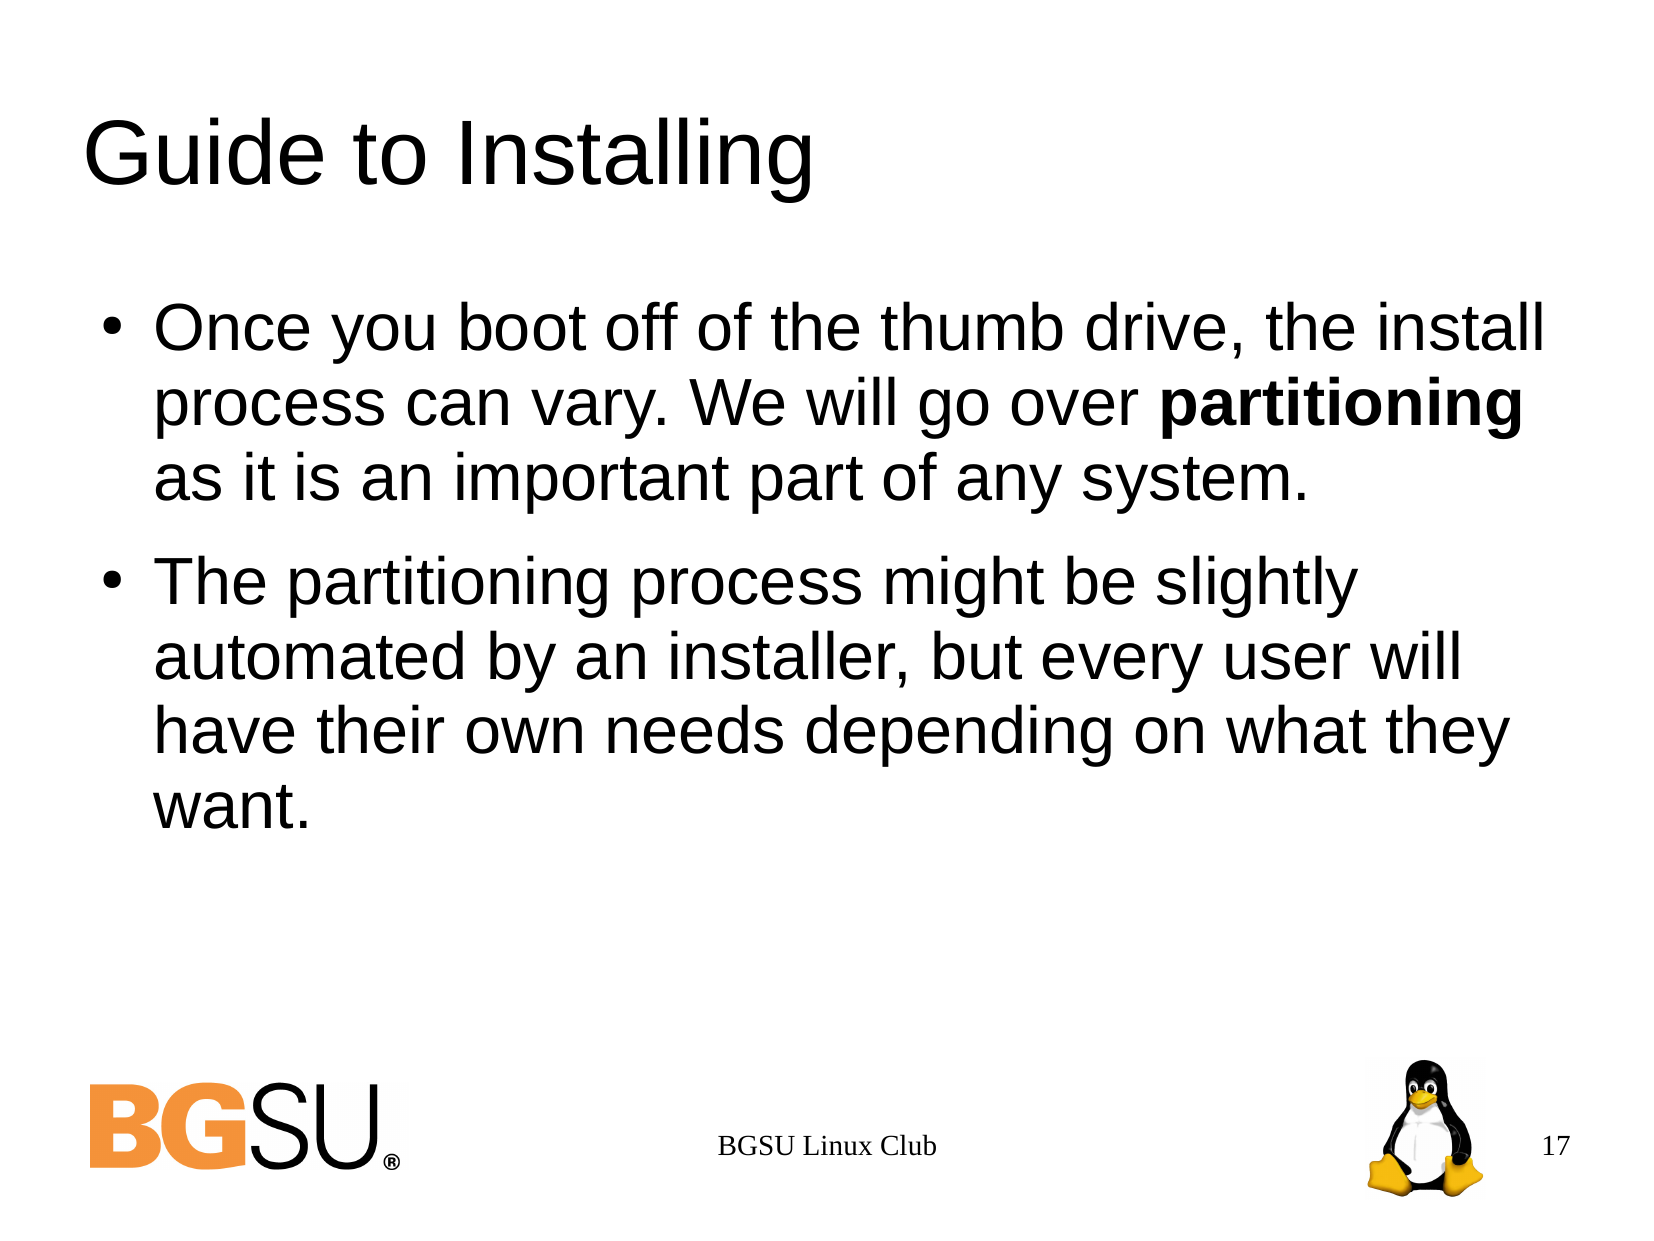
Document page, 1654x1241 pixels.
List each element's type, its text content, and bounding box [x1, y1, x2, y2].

list Once you boot off of the thumb drive, the install process can vary. We will go over partitioning as it is an important part of any system. The partitioning process might be slightly automated by an installer, but every user will have their own needs depending on what they want. [82, 290, 1571, 1010]
title Guide to Installing [82, 49, 1571, 257]
picture [1365, 1057, 1486, 1201]
picture [90, 1082, 409, 1171]
